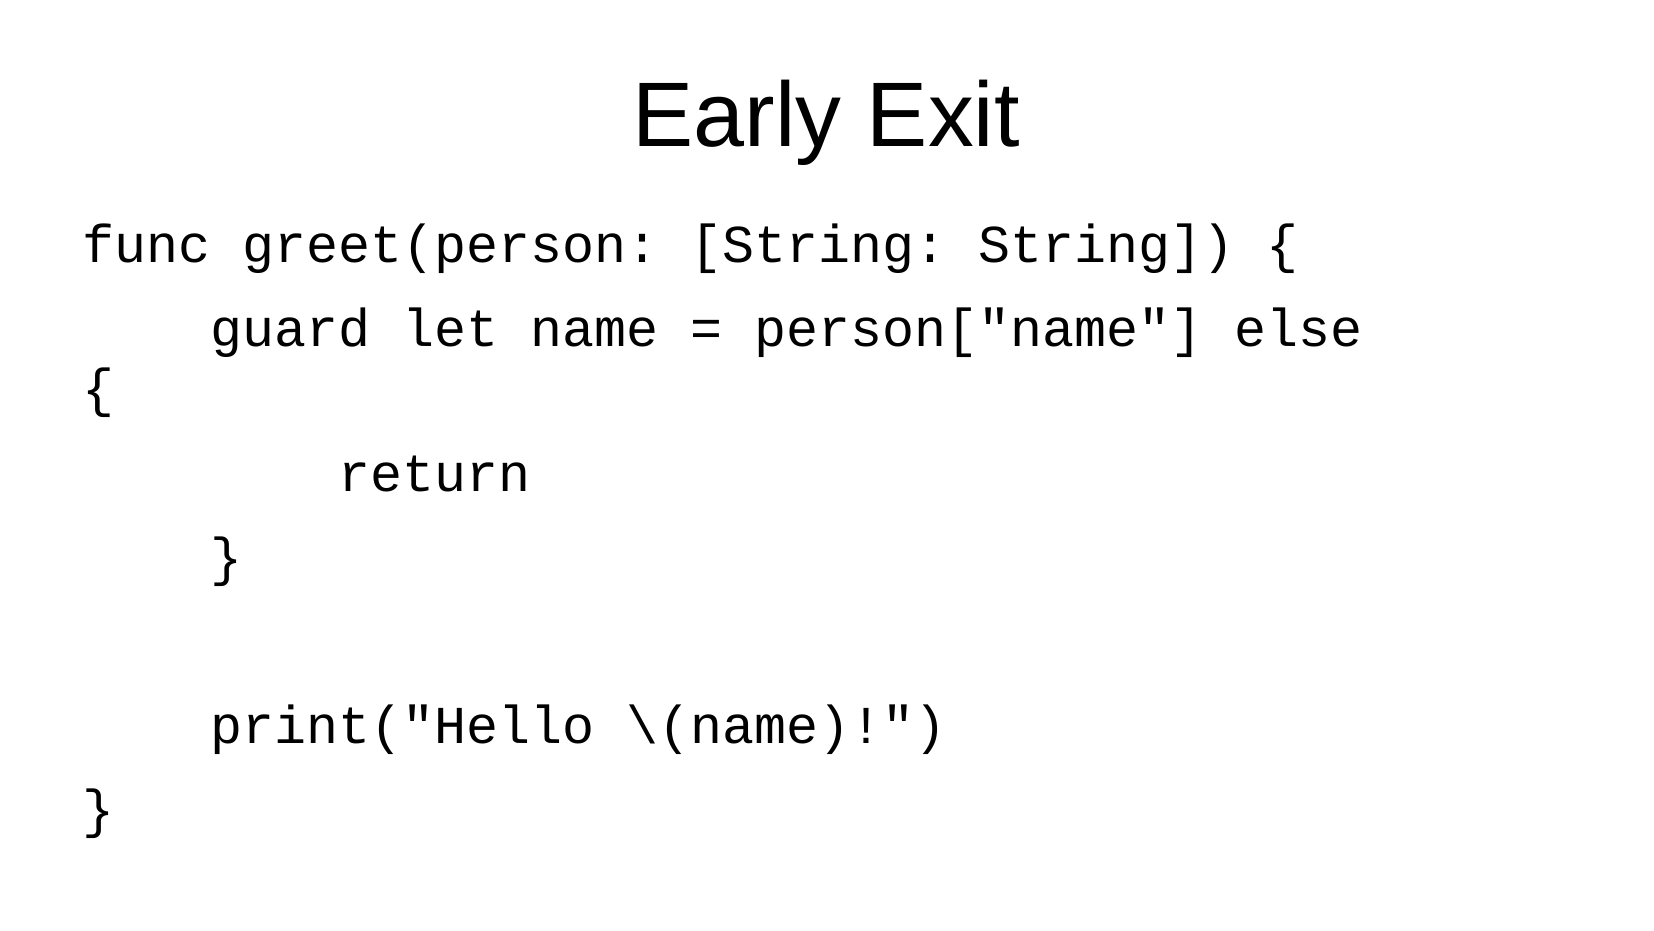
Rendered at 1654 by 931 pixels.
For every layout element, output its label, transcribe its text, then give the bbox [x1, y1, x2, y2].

list func greet(person: [String: String]) { guard let name = person["name"] else { return } print("Hello \(name)!") } [82, 217, 1571, 851]
title Early Exit [82, 37, 1571, 193]
